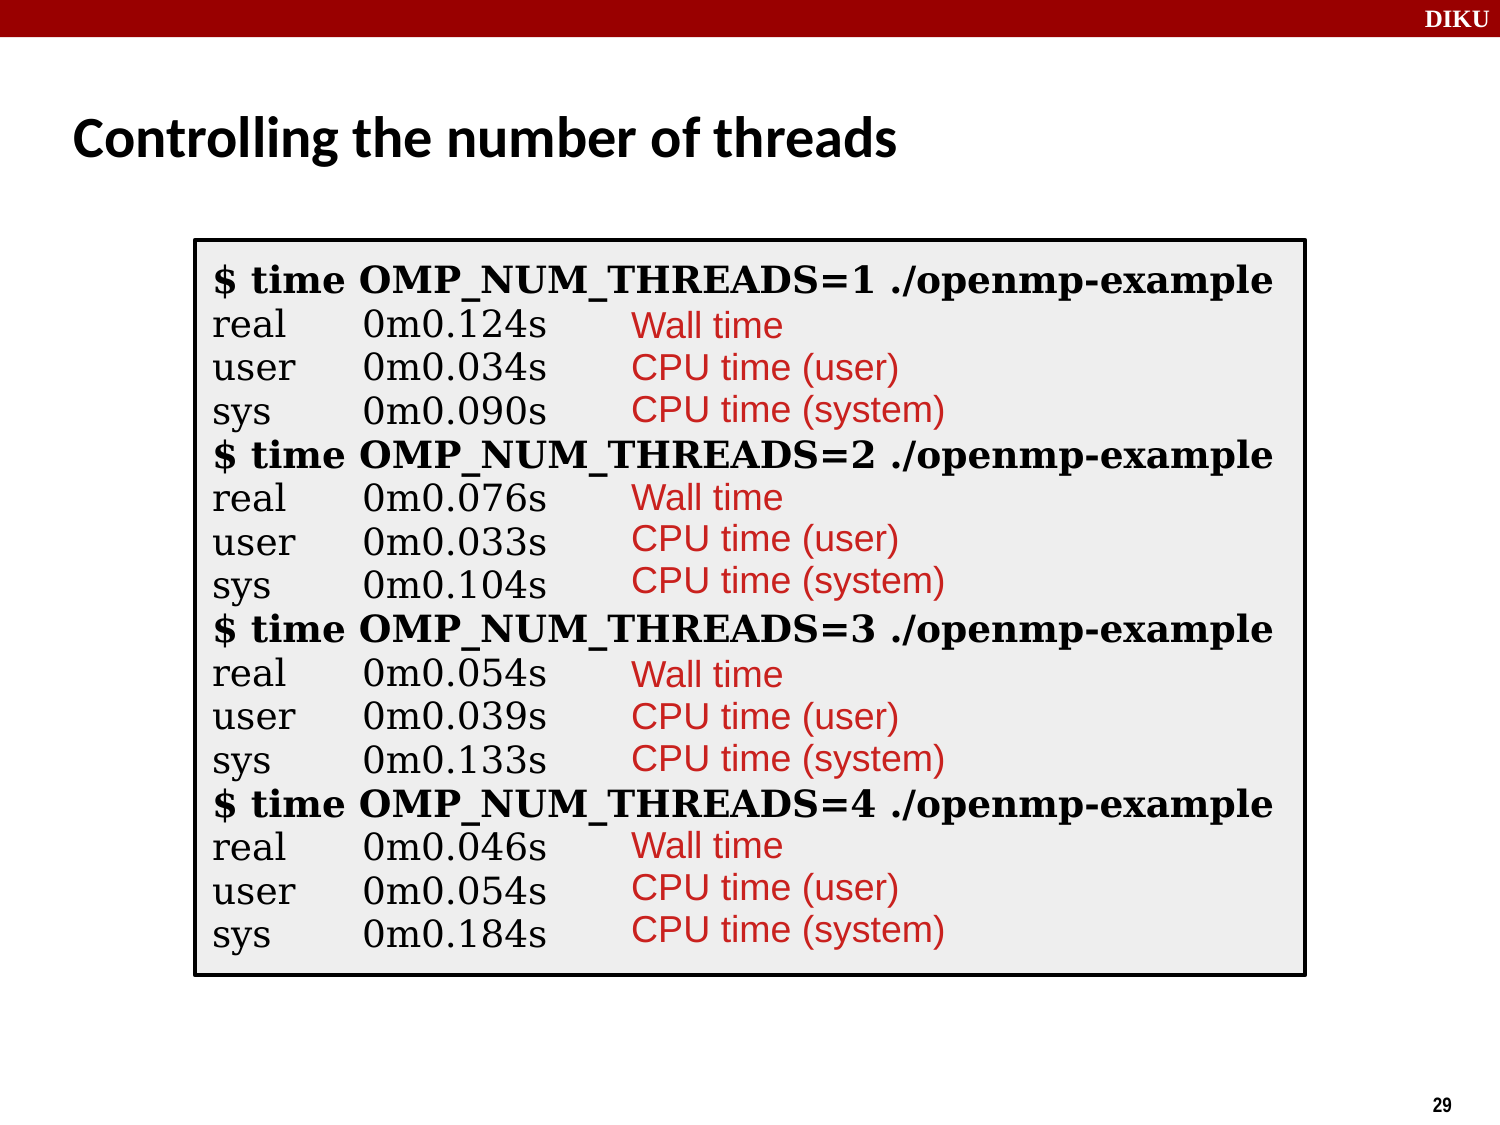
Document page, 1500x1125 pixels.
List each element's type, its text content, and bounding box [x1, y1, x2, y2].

text_box Wall time CPU time (user) CPU time (system) [616, 816, 1037, 958]
text_box Wall time CPU time (user) CPU time (system) [616, 645, 1037, 787]
text_box Wall time CPU time (user) CPU time (system) [616, 468, 1037, 610]
text_box $ time OMP_NUM_THREADS=1 ./openmp-example real 0m0.124s user 0m0.034s sys 0m0.090s $ time OMP_NUM_THREADS=2 ./openmp-example real 0m0.076s user 0m0.033s sys 0m0.104s $ time OMP_NUM_THREADS=3 ./openmp-example real 0m0.054s user 0m0.039s sys 0m0.133s $ time OMP_NUM_THREADS=4 ./openmp-example real 0m0.046s user 0m0.054s sys 0m0.184s [195, 239, 1306, 976]
text_box Wall time CPU time (user) CPU time (system) [616, 297, 1037, 439]
text_box Controlling the number of threads [58, 71, 1304, 197]
